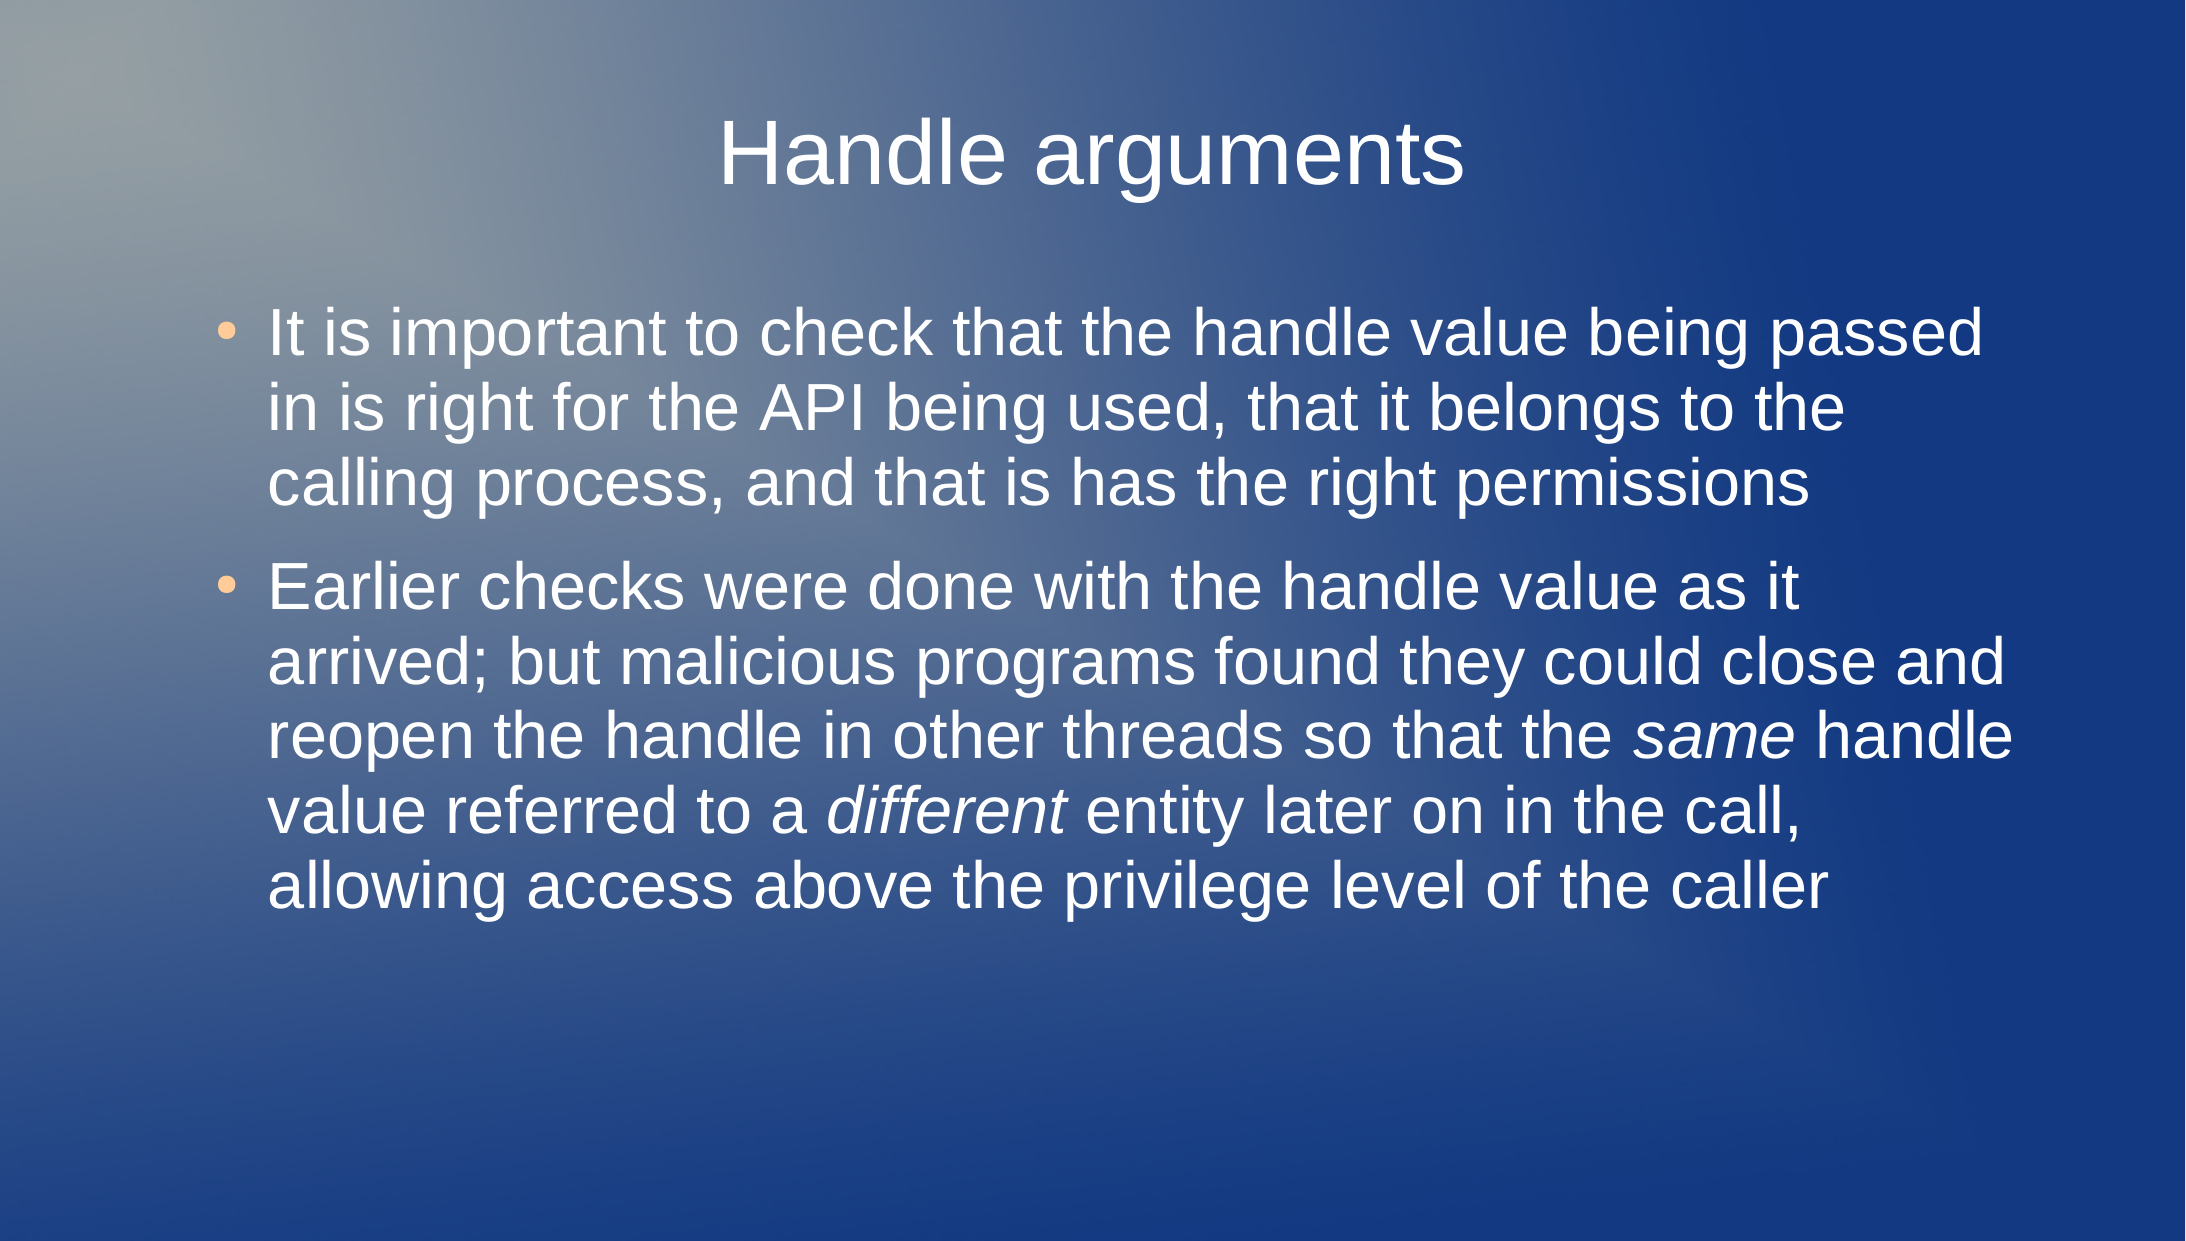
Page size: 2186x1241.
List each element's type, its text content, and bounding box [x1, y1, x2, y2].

title Handle arguments [109, 49, 2076, 257]
picture [0, 0, 2186, 1241]
list It is important to check that the handle value being passed in is right for the API being used, that it belongs to the calling process, and that is has the right permissions Earlier checks were done with the handle value as it arrived; but malicious programs found they could close and reopen the handle in other threads so that the same handle value referred to a different entity later on in the call, allowing access above the privilege level of the caller [197, 295, 2022, 1204]
